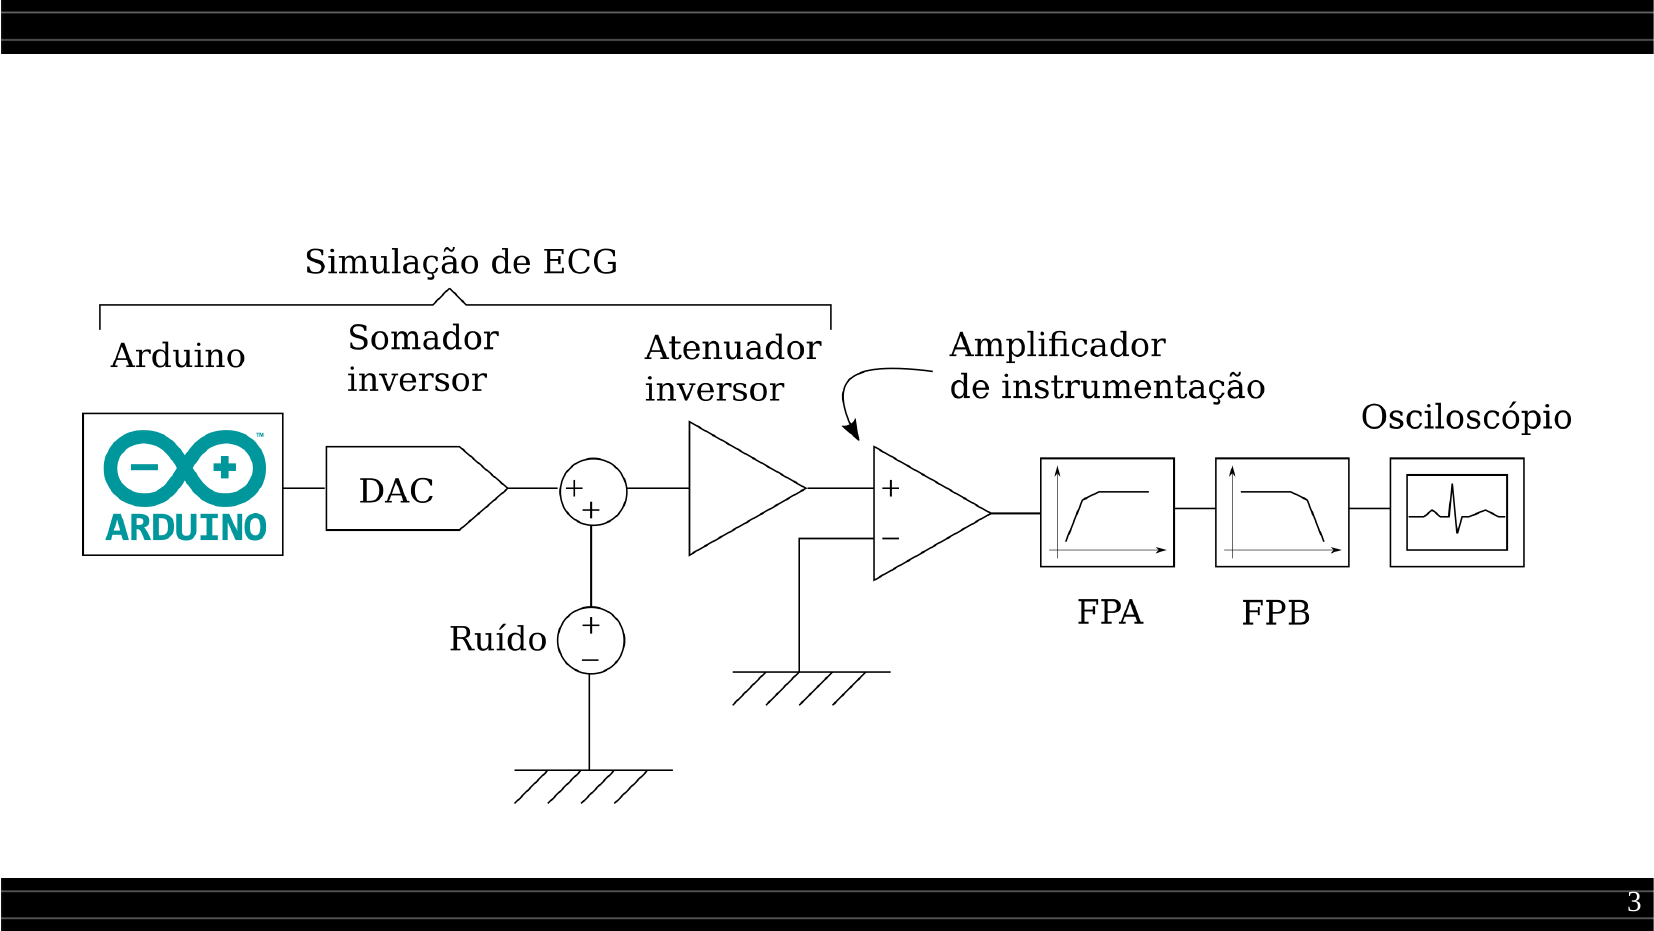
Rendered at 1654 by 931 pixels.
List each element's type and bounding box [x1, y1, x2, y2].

picture [1, 0, 1654, 54]
picture [82, 247, 1571, 804]
picture [1, 878, 1654, 931]
